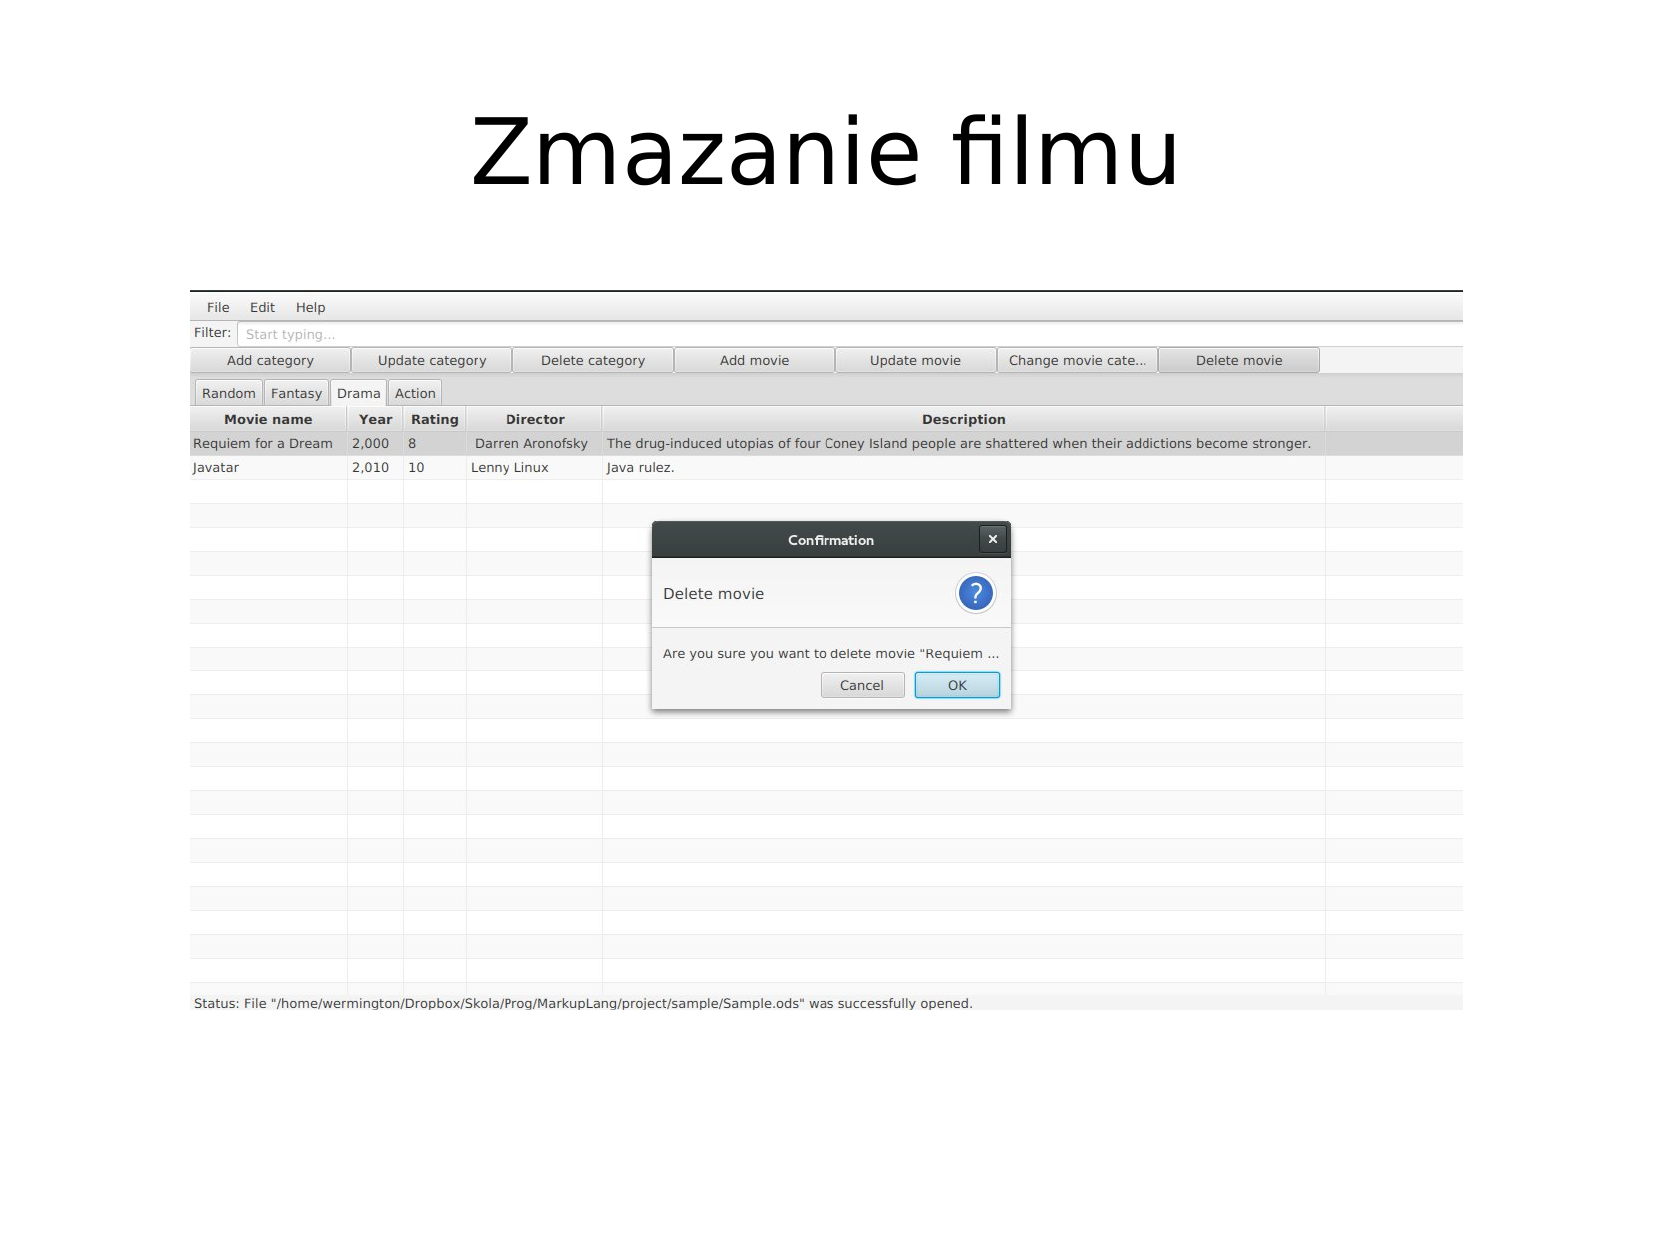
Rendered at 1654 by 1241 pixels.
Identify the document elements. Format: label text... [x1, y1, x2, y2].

title Zmazanie filmu [82, 49, 1571, 257]
picture [190, 290, 1463, 1010]
